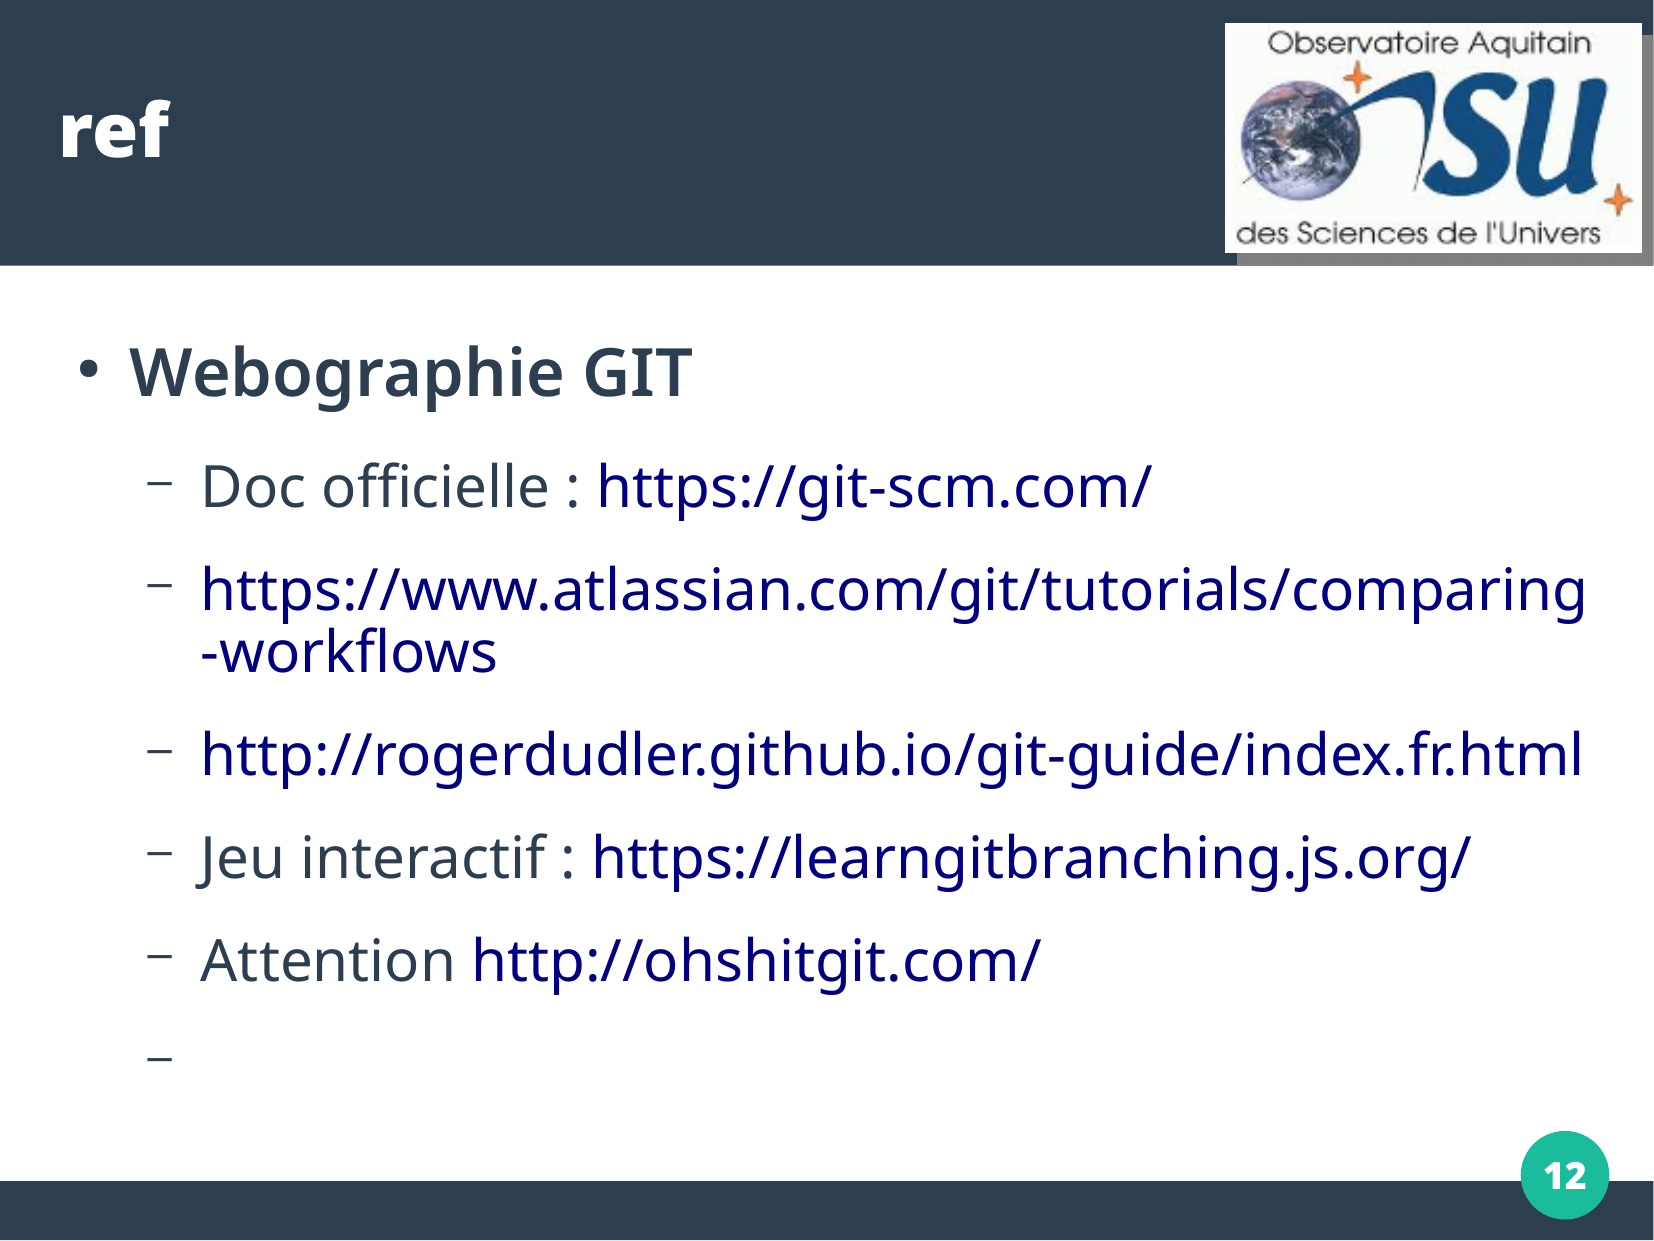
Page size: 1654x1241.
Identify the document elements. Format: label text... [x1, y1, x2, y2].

picture [1225, 23, 1642, 253]
list Webographie GIT Doc officielle : https://git-scm.com/ https://www.atlassian.com/git/tutorials/comparing-workflows http://rogerdudler.github.io/git-guide/index.fr.html Jeu interactif : https://learngitbranching.js.org/ Attention http://ohshitgit.com/ [59, 324, 1595, 1152]
title ref [59, 49, 1595, 207]
